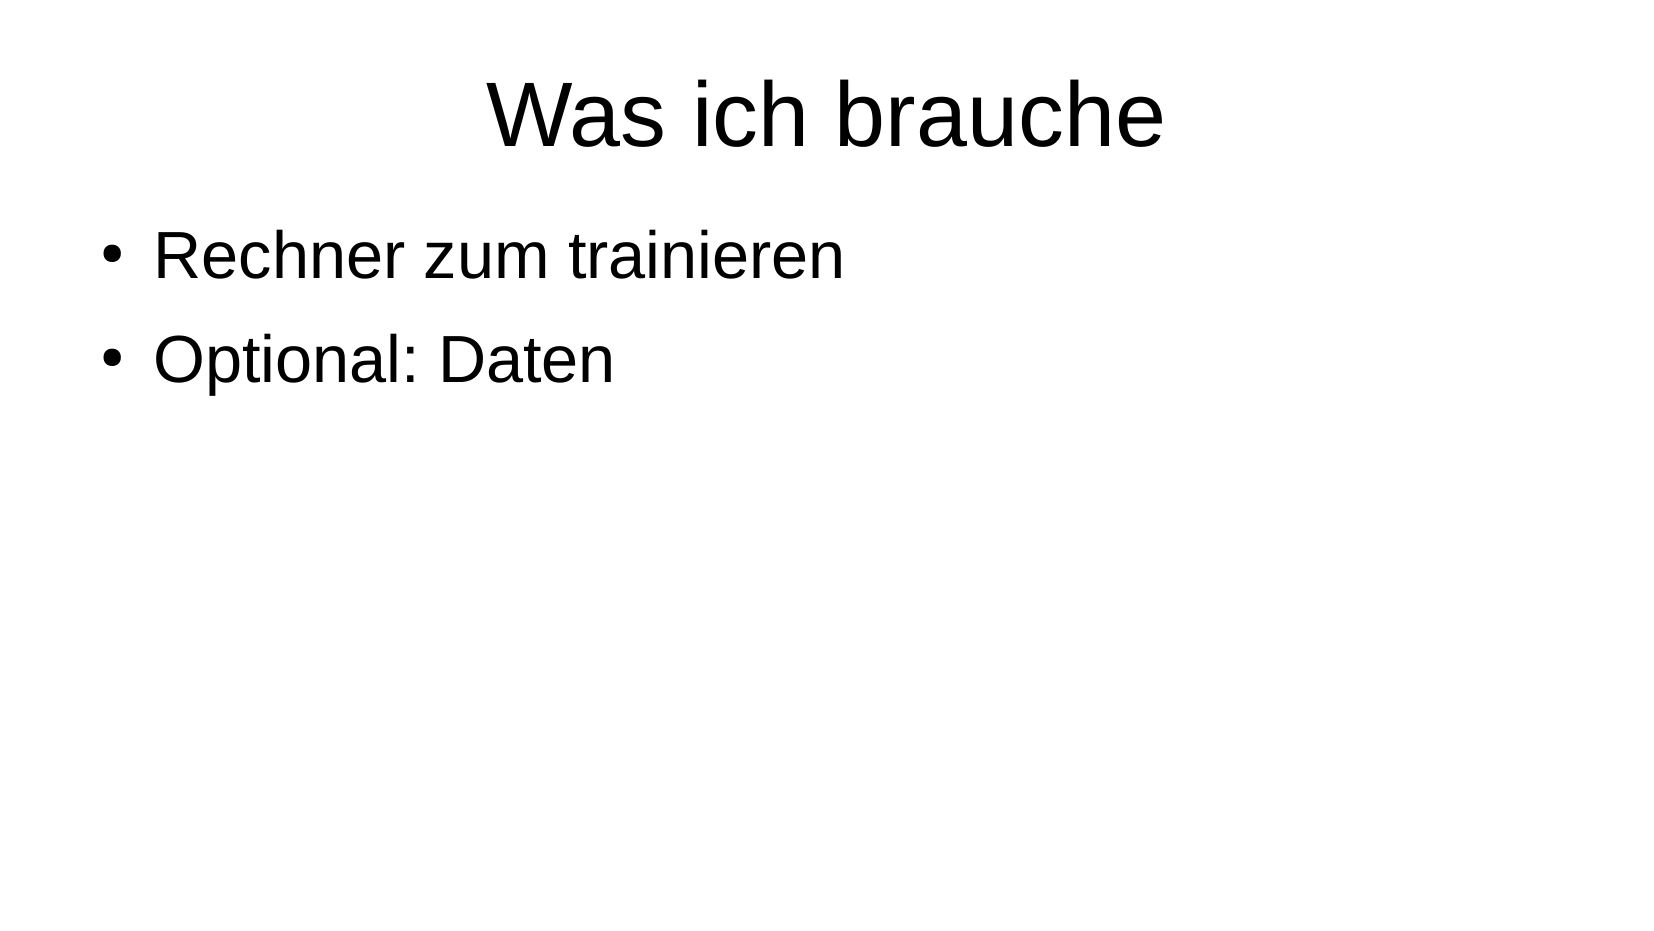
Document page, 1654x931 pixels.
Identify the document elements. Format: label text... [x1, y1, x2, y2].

title Was ich brauche [82, 37, 1571, 193]
list Rechner zum trainieren Optional: Daten [82, 217, 1571, 758]
